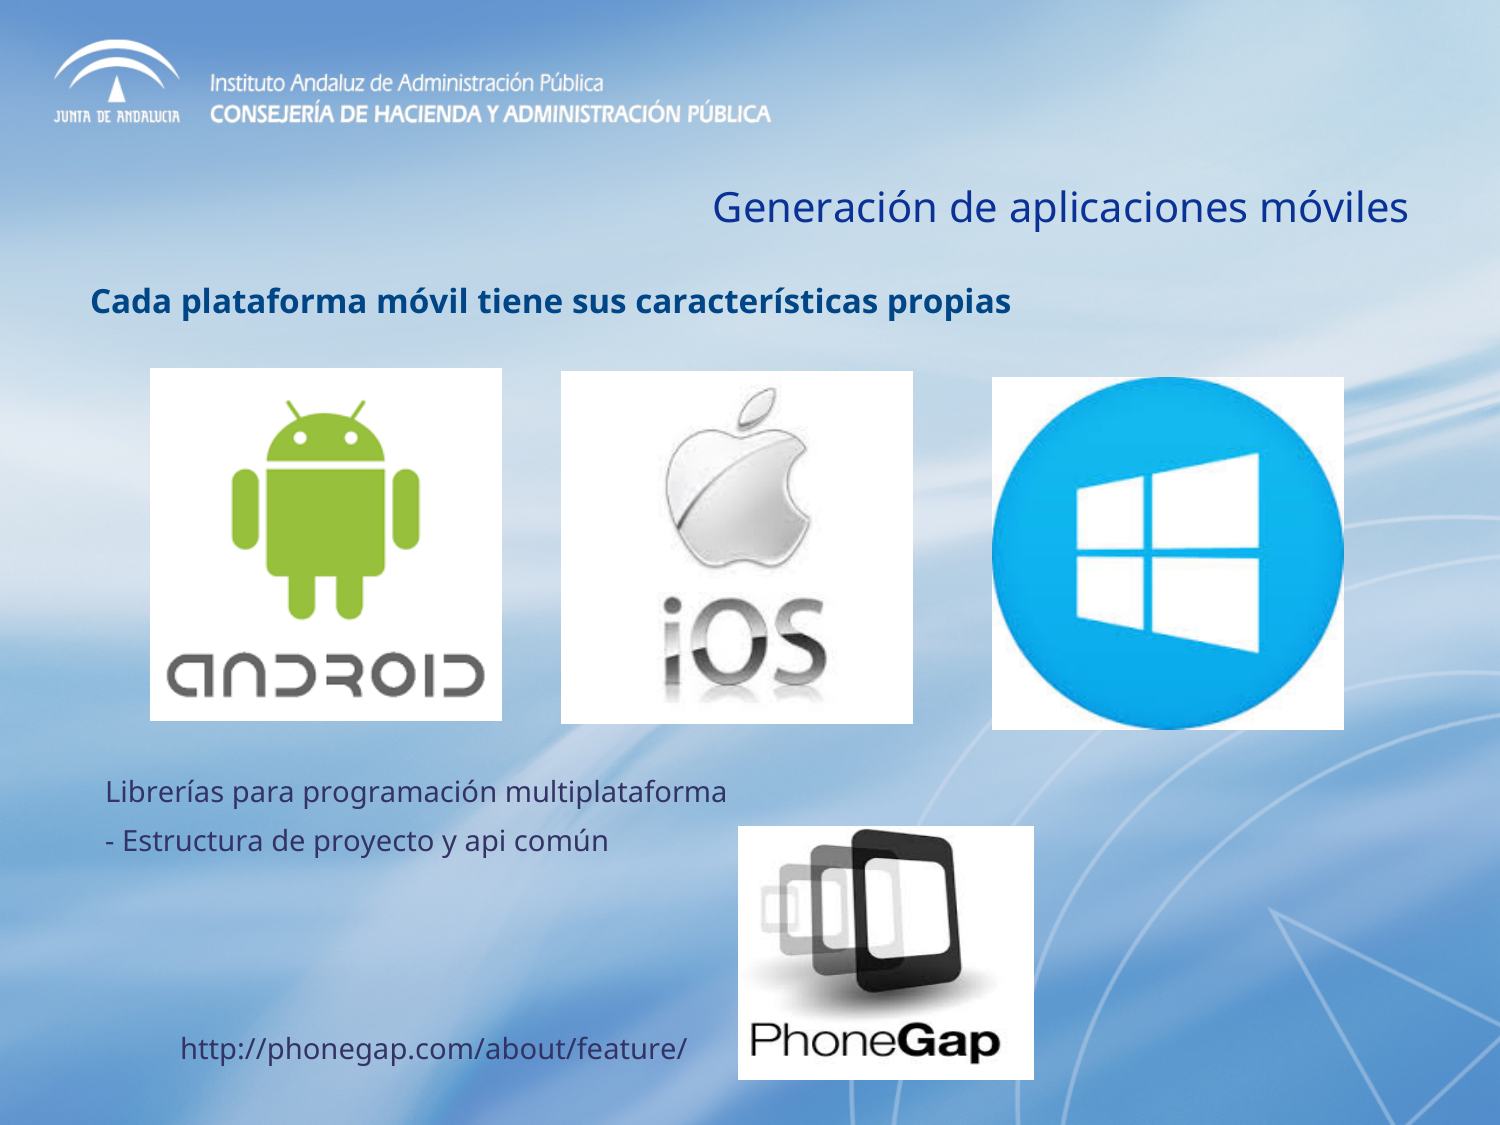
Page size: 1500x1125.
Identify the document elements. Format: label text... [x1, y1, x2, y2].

text_box http://phonegap.com/about/feature/ [165, 1024, 745, 1075]
text_box Librerías para programación multiplataforma - Estructura de proyecto y api común [90, 767, 1390, 915]
picture [0, 0, 1500, 1125]
title Generación de aplicaciones móviles [75, 137, 1426, 272]
list Cada plataforma móvil tiene sus características propias [75, 272, 1426, 1015]
